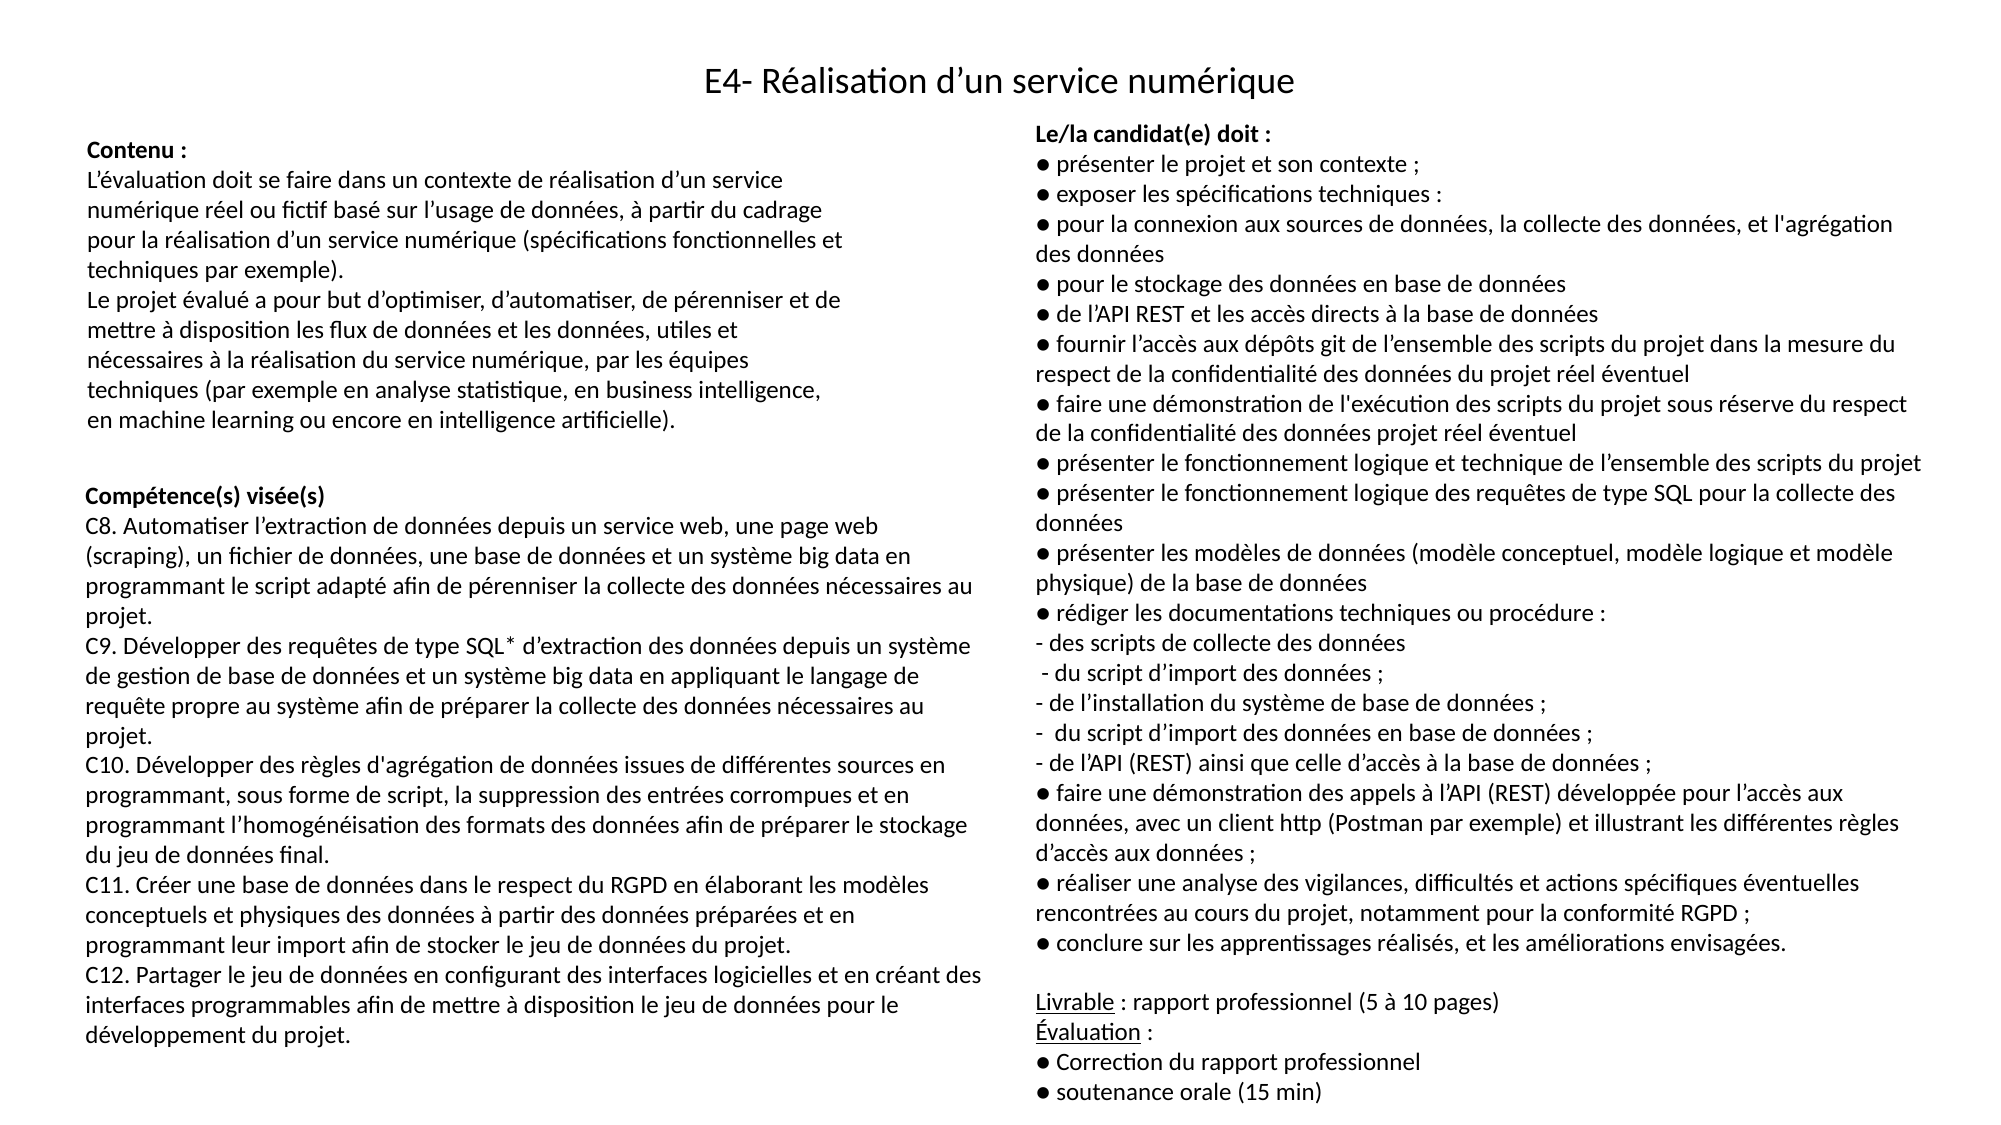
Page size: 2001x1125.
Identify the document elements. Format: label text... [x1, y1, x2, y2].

text_box Le/la candidat(e) doit : ● présenter le projet et son contexte ; ● exposer les spécifications techniques : ● pour la connexion aux sources de données, la collecte des données, et l'agrégation des données ● pour le stockage des données en base de données ● de l’API REST et les accès directs à la base de données ● fournir l’accès aux dépôts git de l’ensemble des scripts du projet dans la mesure du respect de la confidentialité des données du projet réel éventuel ● faire une démonstration de l'exécution des scripts du projet sous réserve du respect de la confidentialité des données projet réel éventuel ● présenter le fonctionnement logique et technique de l’ensemble des scripts du projet ● présenter le fonctionnement logique des requêtes de type SQL pour la collecte des données ● présenter les modèles de données (modèle conceptuel, modèle logique et modèle physique) de la base de données ● rédiger les documentations techniques ou procédure : - des scripts de collecte des données - du script d’import des données ; - de l’installation du système de base de données ; - du script d’import des données en base de données ; - de l’API (REST) ainsi que celle d’accès à la base de données ; ● faire une démonstration des appels à l’API (REST) développée pour l’accès aux données, avec un client http (Postman par exemple) et illustrant les différentes règles d’accès aux données ; ● réaliser une analyse des vigilances, difficultés et actions spécifiques éventuelles rencontrées au cours du projet, notamment pour la conformité RGPD ; ● conclure sur les apprentissages réalisés, et les améliorations envisagées. Livrable : rapport professionnel (5 à 10 pages) Évaluation : ● Correction du rapport professionnel ● soutenance orale (15 min) [1020, 110, 1939, 1114]
text_box Compétence(s) visée(s) C8. Automatiser l’extraction de données depuis un service web, une page web (scraping), un fichier de données, une base de données et un système big data en programmant le script adapté afin de pérenniser la collecte des données nécessaires au projet. C9. Développer des requêtes de type SQL* d’extraction des données depuis un système de gestion de base de données et un système big data en appliquant le langage de requête propre au système afin de préparer la collecte des données nécessaires au projet. C10. Développer des règles d'agrégation de données issues de différentes sources en programmant, sous forme de script, la suppression des entrées corrompues et en programmant l’homogénéisation des formats des données afin de préparer le stockage du jeu de données final. C11. Créer une base de données dans le respect du RGPD en élaborant les modèles conceptuels et physiques des données à partir des données préparées et en programmant leur import afin de stocker le jeu de données du projet. C12. Partager le jeu de données en configurant des interfaces logicielles et en créant des interfaces programmables afin de mettre à disposition le jeu de données pour le développement du projet. [70, 472, 1000, 1056]
text_box Contenu : L’évaluation doit se faire dans un contexte de réalisation d’un service numérique réel ou fictif basé sur l’usage de données, à partir du cadrage pour la réalisation d’un service numérique (spécifications fonctionnelles et techniques par exemple). Le projet évalué a pour but d’optimiser, d’automatiser, de pérenniser et de mettre à disposition les flux de données et les données, utiles et nécessaires à la réalisation du service numérique, par les équipes techniques (par exemple en analyse statistique, en business intelligence, en machine learning ou encore en intelligence artificielle). [72, 126, 860, 441]
text_box E4- Réalisation d’un service numérique [0, 48, 2000, 109]
